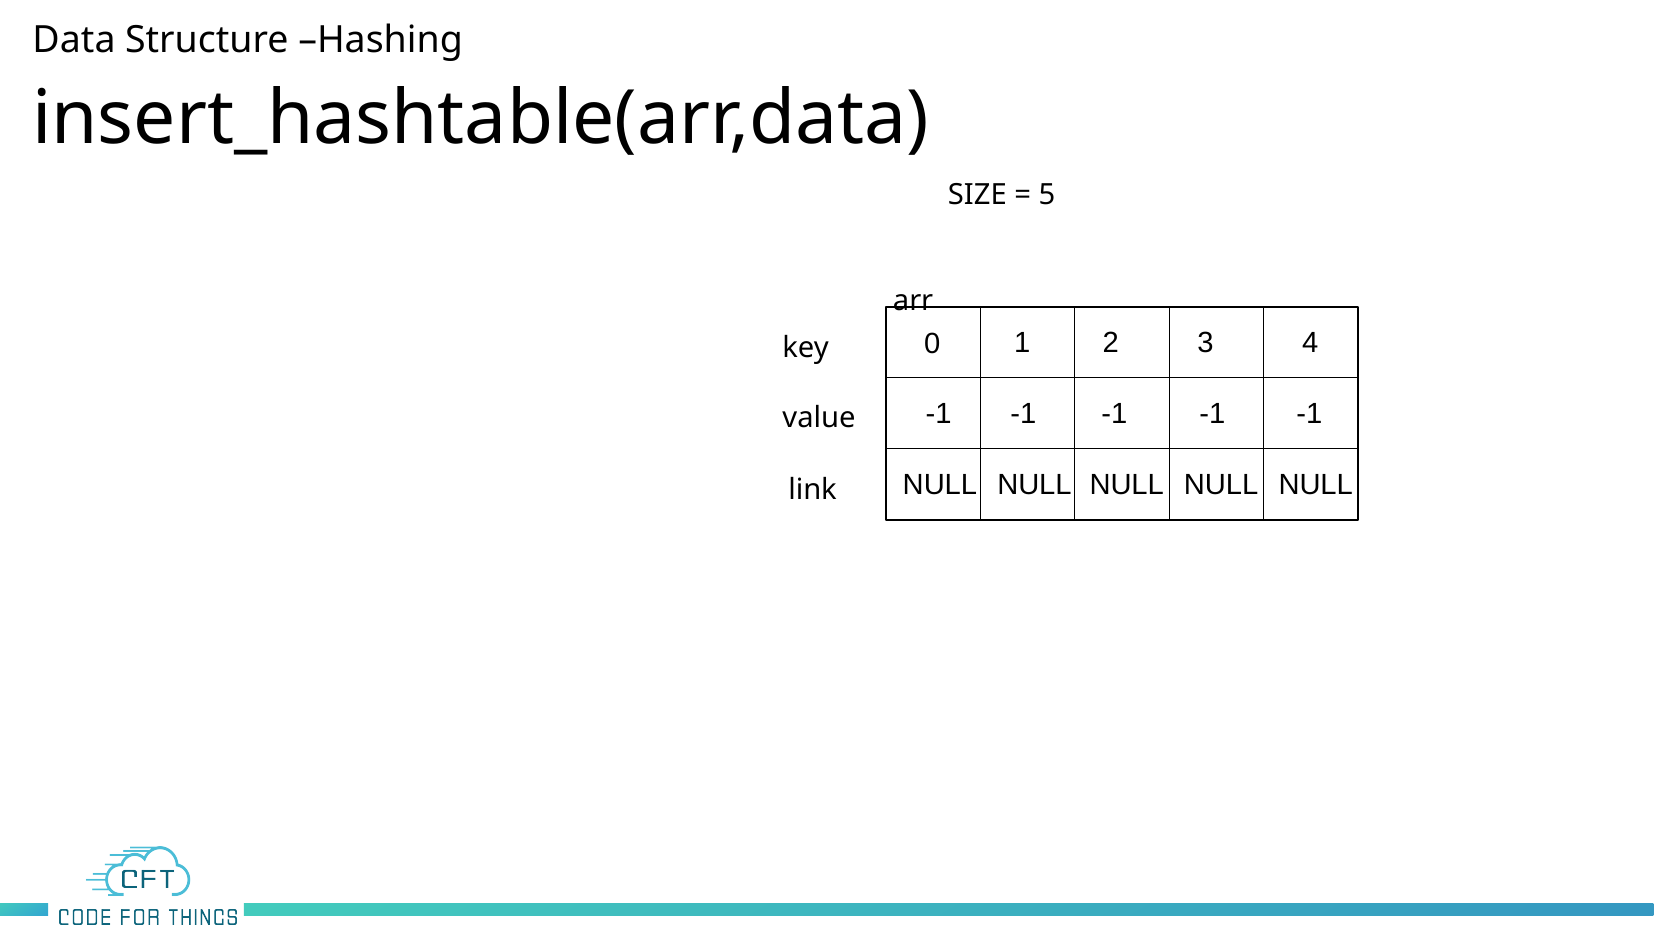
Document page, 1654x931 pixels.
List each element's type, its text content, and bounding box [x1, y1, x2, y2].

text_box link [773, 460, 863, 510]
text_box [1075, 378, 1169, 448]
text_box [1075, 449, 1169, 460]
text_box -1 [995, 389, 1052, 438]
text_box 1 [999, 318, 1046, 367]
text_box -1 [1184, 389, 1241, 438]
text_box NULL [982, 460, 1074, 508]
text_box [1264, 307, 1359, 377]
text_box [1170, 508, 1263, 520]
text_box [1264, 378, 1359, 448]
text_box [981, 307, 1074, 377]
text_box [898, 449, 980, 460]
text_box key [767, 318, 910, 403]
text_box value [767, 389, 898, 473]
text_box -1 [1086, 389, 1143, 438]
text_box NULL [1263, 460, 1368, 509]
text_box 3 [1182, 318, 1229, 367]
text_box [1075, 508, 1169, 520]
text_box [1170, 307, 1263, 377]
text_box arr [878, 272, 1056, 322]
text_box SIZE = 5 [933, 165, 1111, 215]
text_box 0 [909, 319, 956, 368]
text_box NULL [887, 460, 993, 509]
text_box [981, 449, 1074, 460]
text_box [1264, 449, 1359, 460]
text_box -1 [910, 389, 967, 438]
text_box NULL [1074, 460, 1169, 508]
text_box [981, 378, 1074, 448]
text_box NULL [1169, 460, 1263, 508]
text_box 4 [1287, 318, 1334, 367]
picture [59, 846, 237, 925]
text_box [898, 378, 980, 448]
text_box [885, 473, 980, 520]
text_box [1170, 449, 1263, 460]
text_box [910, 322, 980, 377]
text_box [1264, 509, 1359, 520]
text_box 2 [1087, 318, 1134, 367]
text_box [981, 508, 1074, 520]
text_box [1075, 307, 1169, 377]
text_box [1170, 378, 1263, 448]
text_box -1 [1281, 389, 1338, 438]
title Data Structure –Hashing insert_hashtable(arr,data) [32, 12, 1184, 166]
